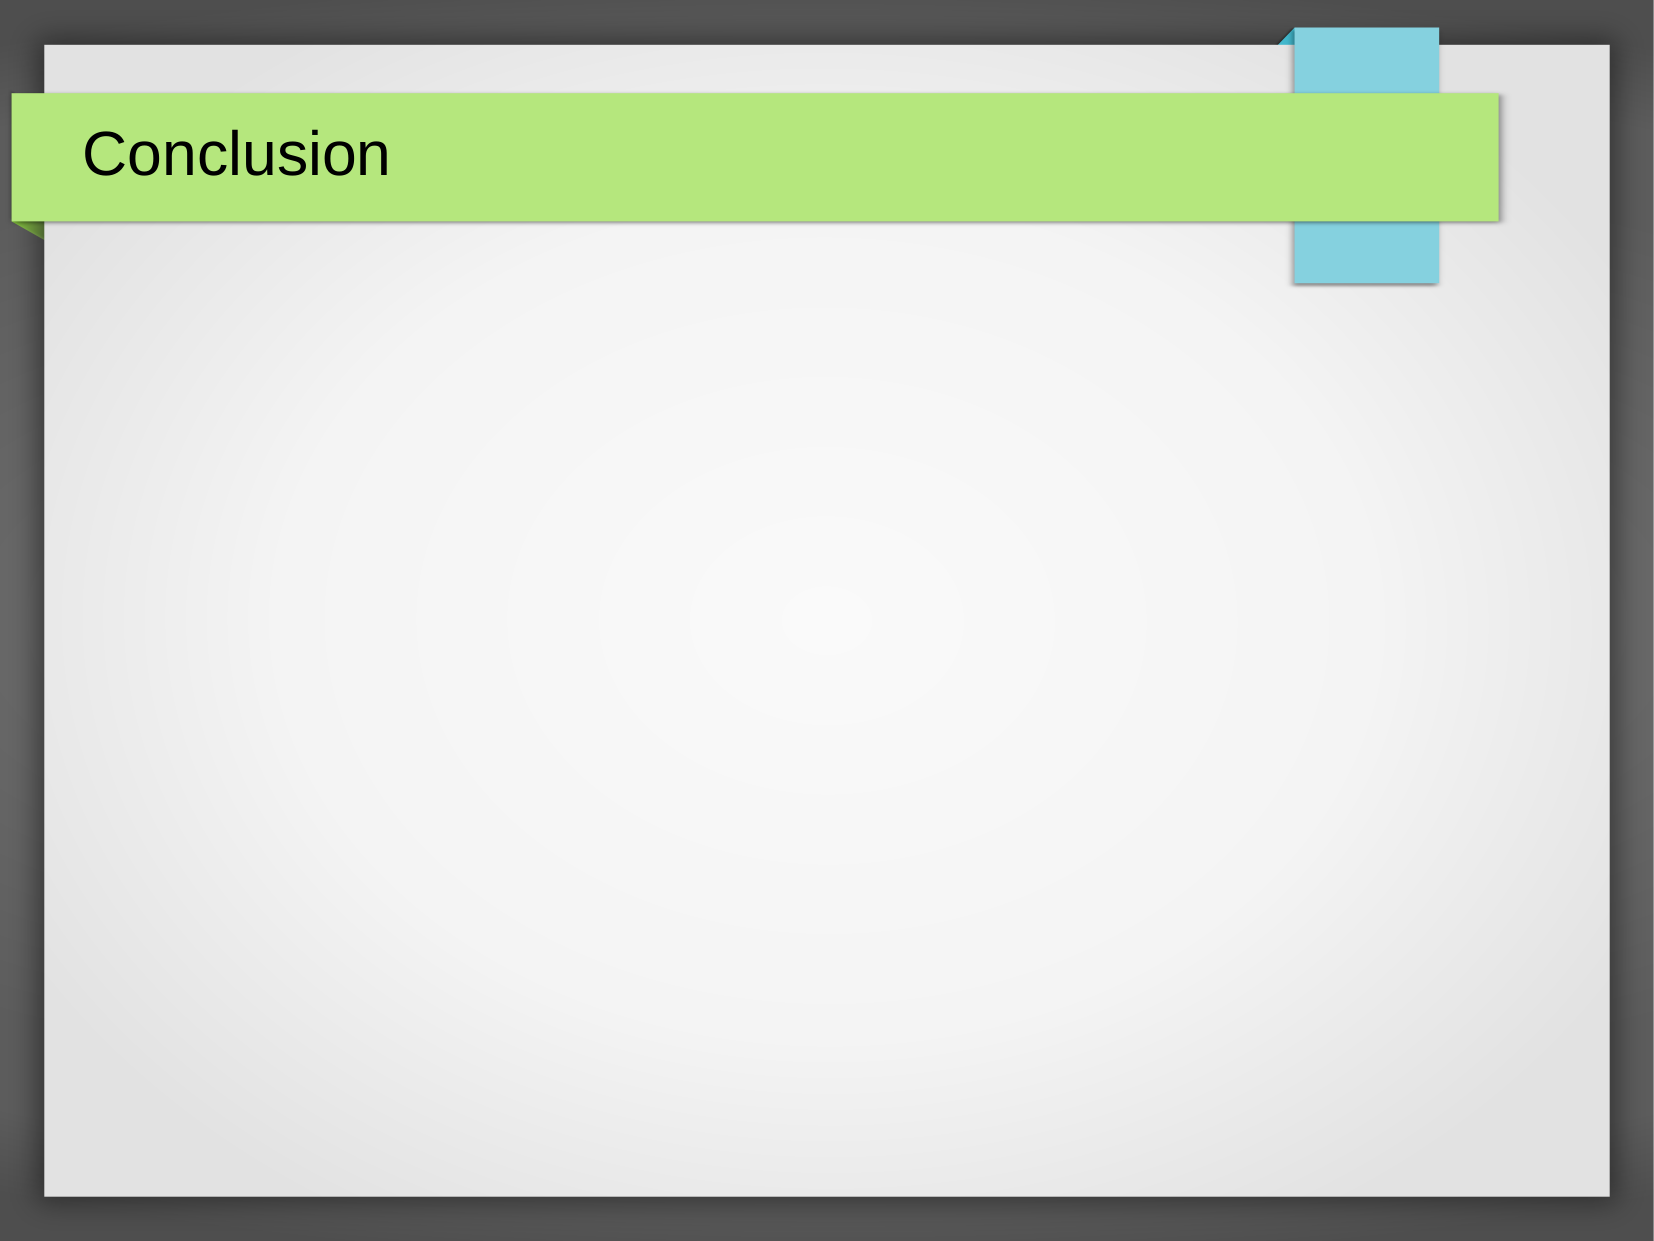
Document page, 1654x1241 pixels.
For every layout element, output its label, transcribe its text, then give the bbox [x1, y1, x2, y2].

picture [0, 0, 1654, 1241]
title Conclusion [82, 94, 1264, 213]
